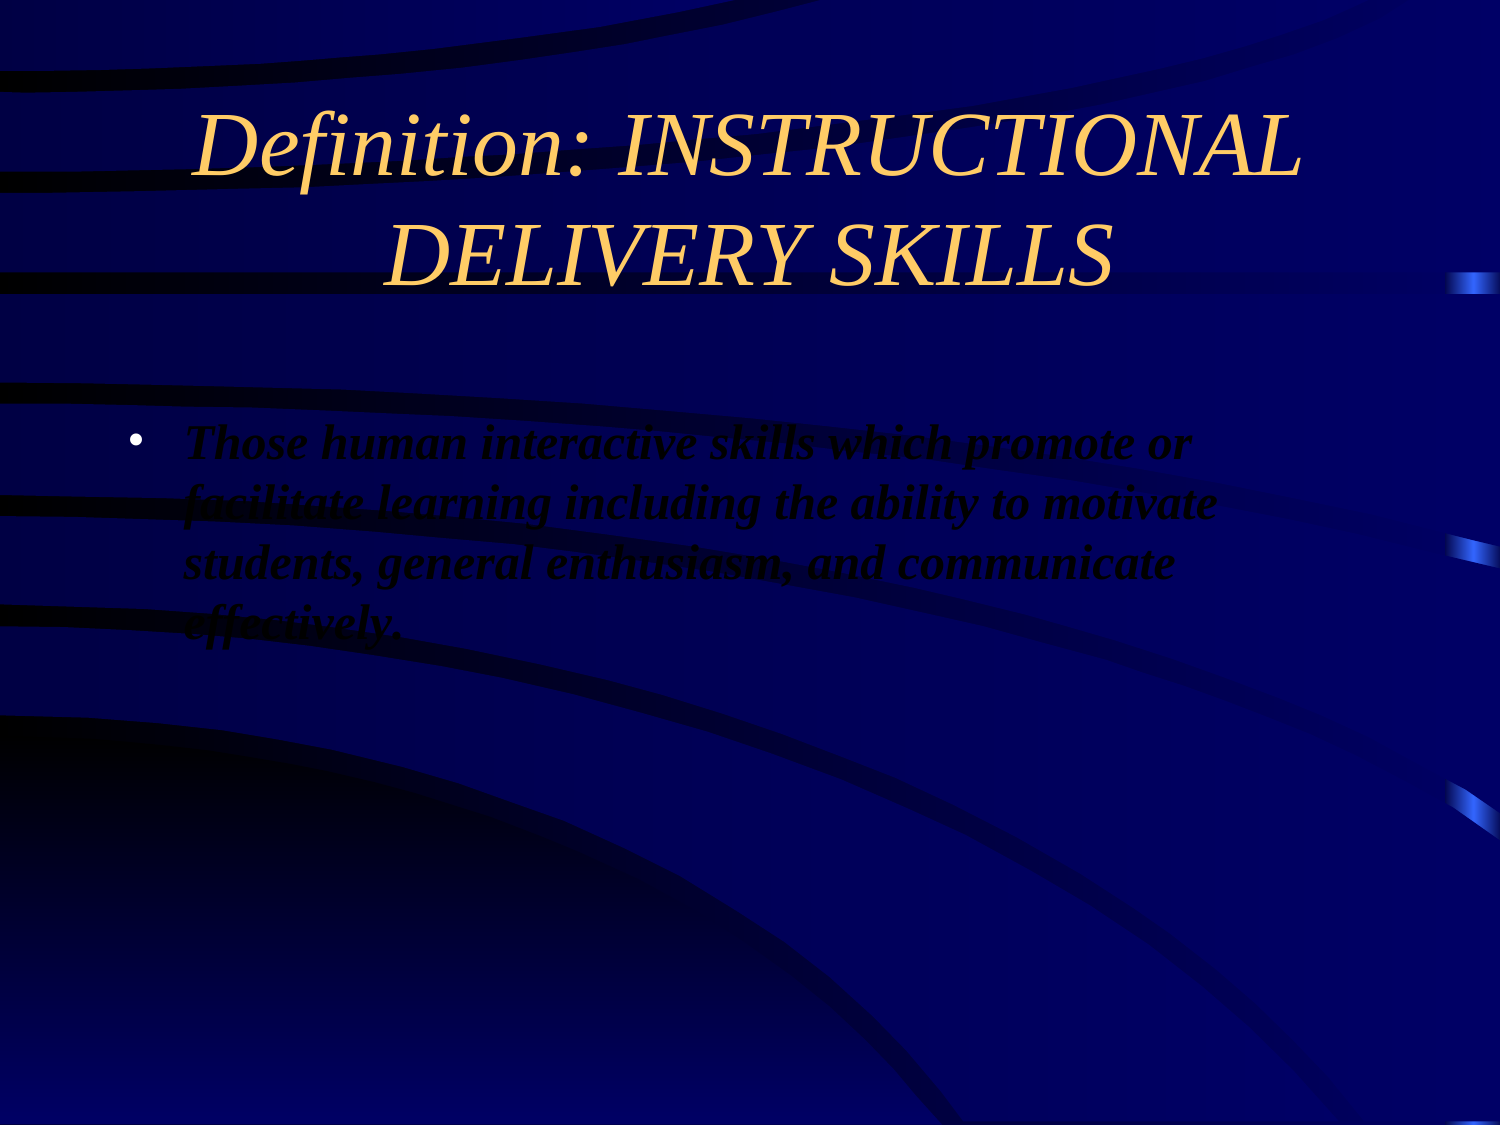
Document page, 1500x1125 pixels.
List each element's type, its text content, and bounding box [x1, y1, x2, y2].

title Definition: INSTRUCTIONAL DELIVERY SKILLS [112, 99, 1388, 288]
list Those human interactive skills which promote or facilitate learning including the ability to motivate students, general enthusiasm, and communicate effectively. [112, 324, 1388, 1000]
